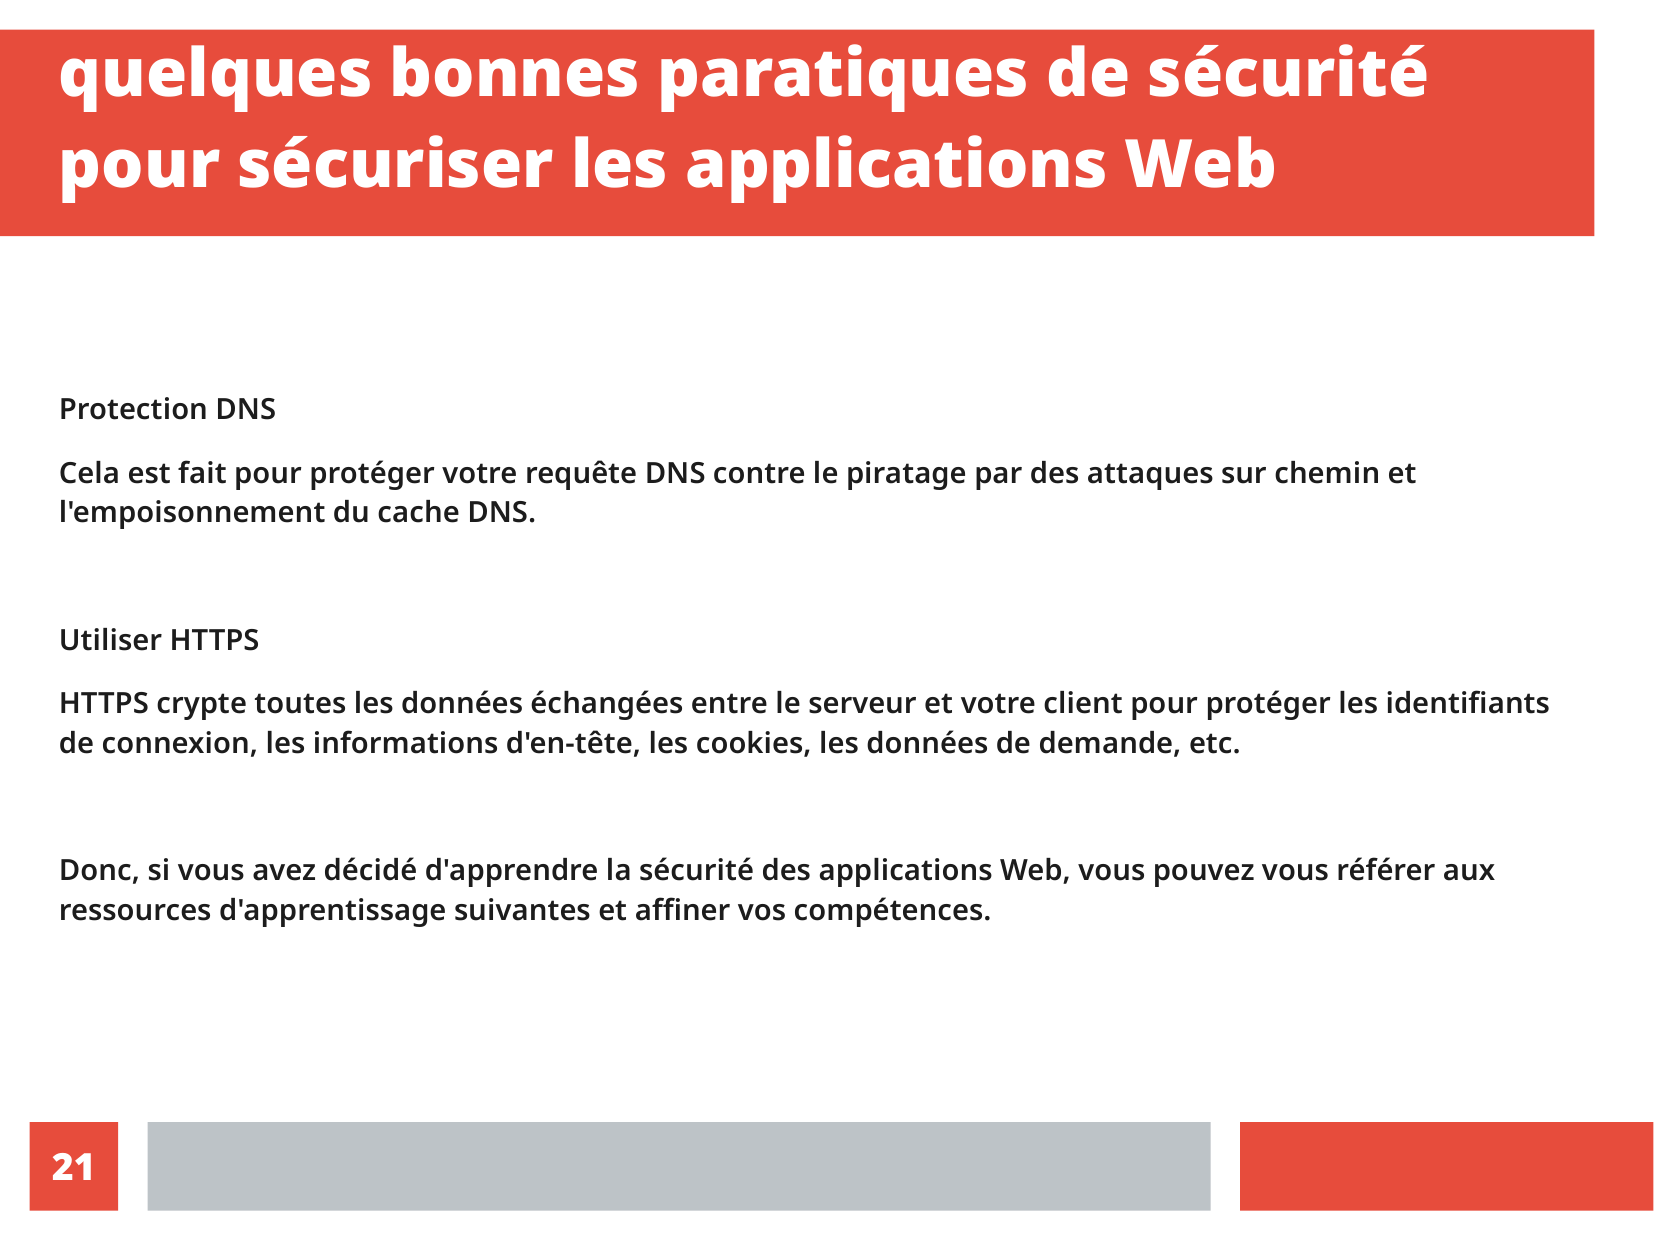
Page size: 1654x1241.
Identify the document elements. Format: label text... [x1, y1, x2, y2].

title quelques bonnes paratiques de sécurité pour sécuriser les applications Web [59, 59, 1595, 207]
list Protection DNS Cela est fait pour protéger votre requête DNS contre le piratage par des attaques sur chemin et l'empoisonnement du cache DNS. Utiliser HTTPS HTTPS crypte toutes les données échangées entre le serveur et votre client pour protéger les identifiants de connexion, les informations d'en-tête, les cookies, les données de demande, etc. Donc, si vous avez décidé d'apprendre la sécurité des applications Web, vous pouvez vous référer aux ressources d'apprentissage suivantes et affiner vos compétences. [59, 324, 1565, 1093]
